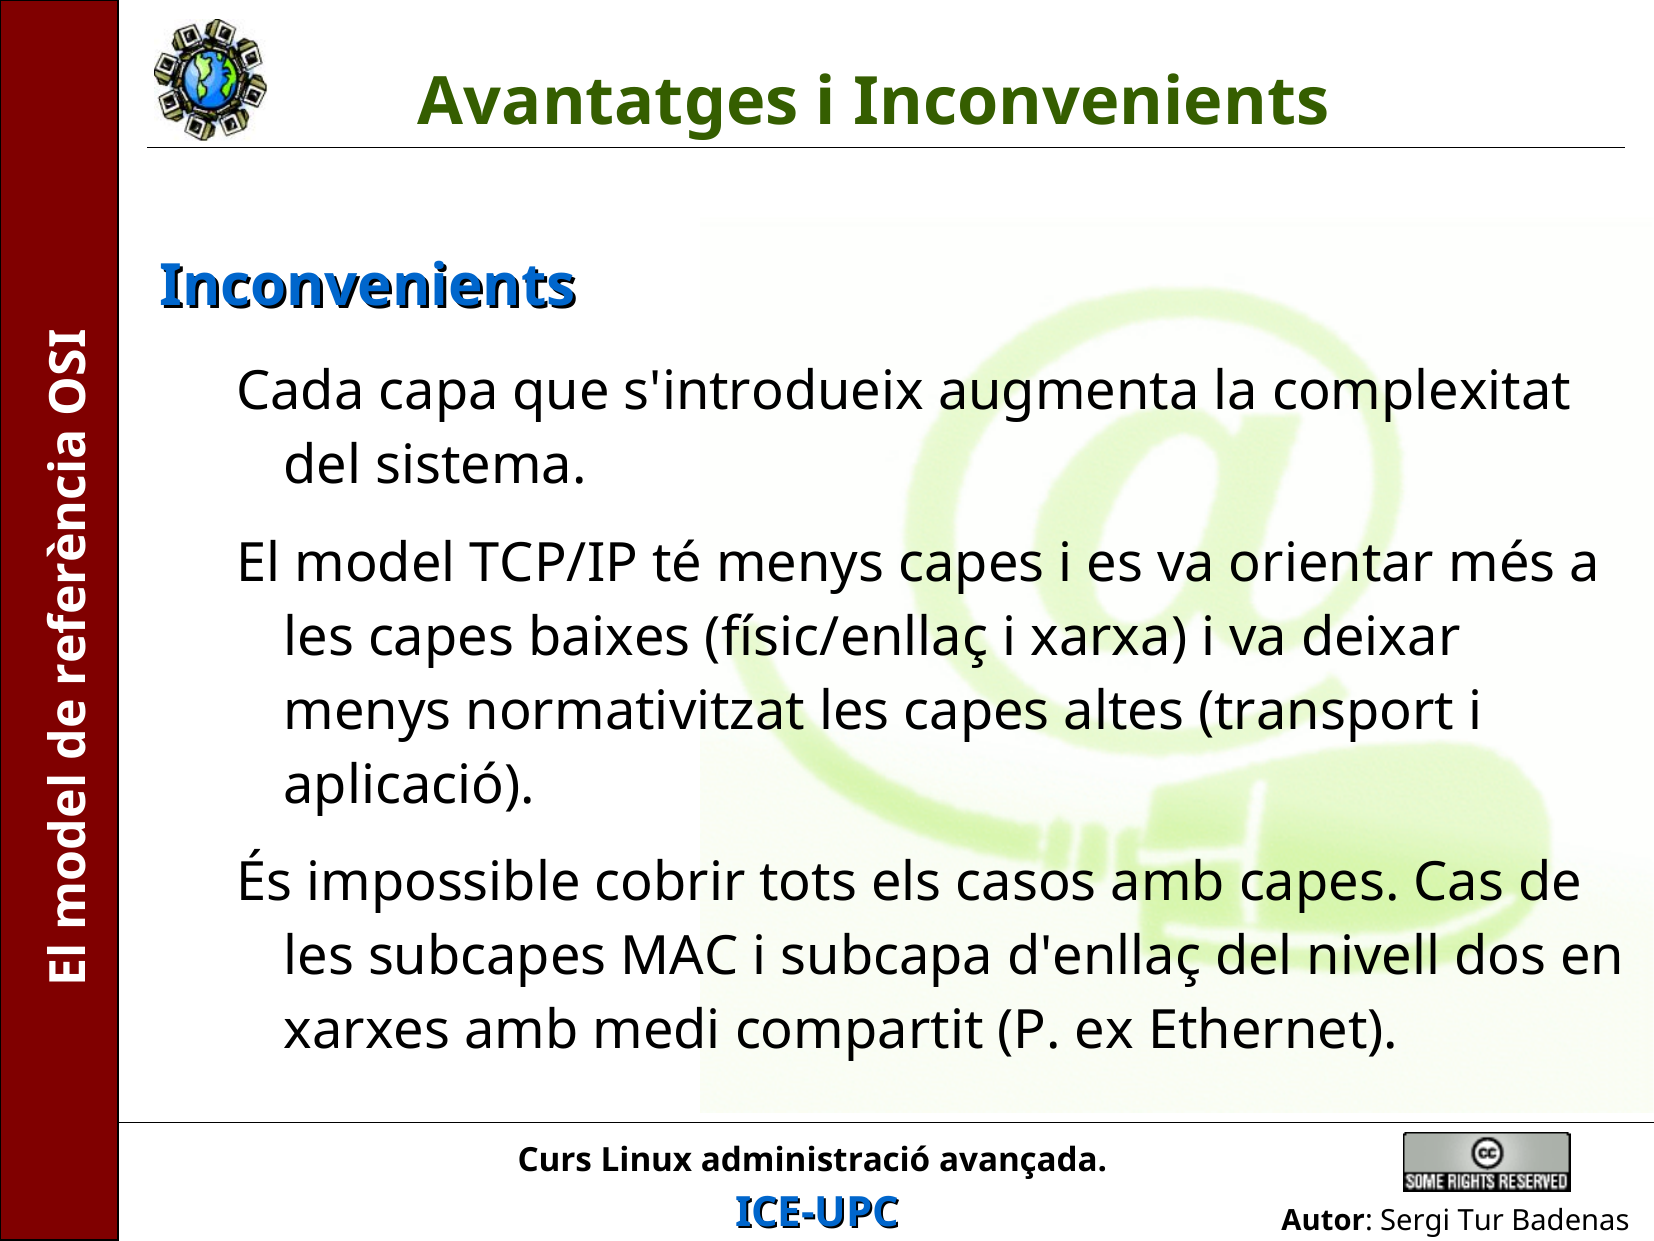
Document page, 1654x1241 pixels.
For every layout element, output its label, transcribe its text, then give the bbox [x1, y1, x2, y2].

list Inconvenients Cada capa que s'introdueix augmenta la complexitat del sistema. El model TCP/IP té menys capes i es va orientar més a les capes baixes (físic/enllaç i xarxa) i va deixar menys normativitzat les capes altes (transport i aplicació). És impossible cobrir tots els casos amb capes. Cas de les subcapes MAC i subcapa d'enllaç del nivell dos en xarxes amb medi compartit (P. ex Ethernet). [141, 242, 1630, 1093]
title Avantatges i Inconvenients [129, 49, 1619, 148]
picture [154, 19, 268, 49]
picture [700, 217, 1654, 1113]
picture [1403, 1132, 1571, 1192]
